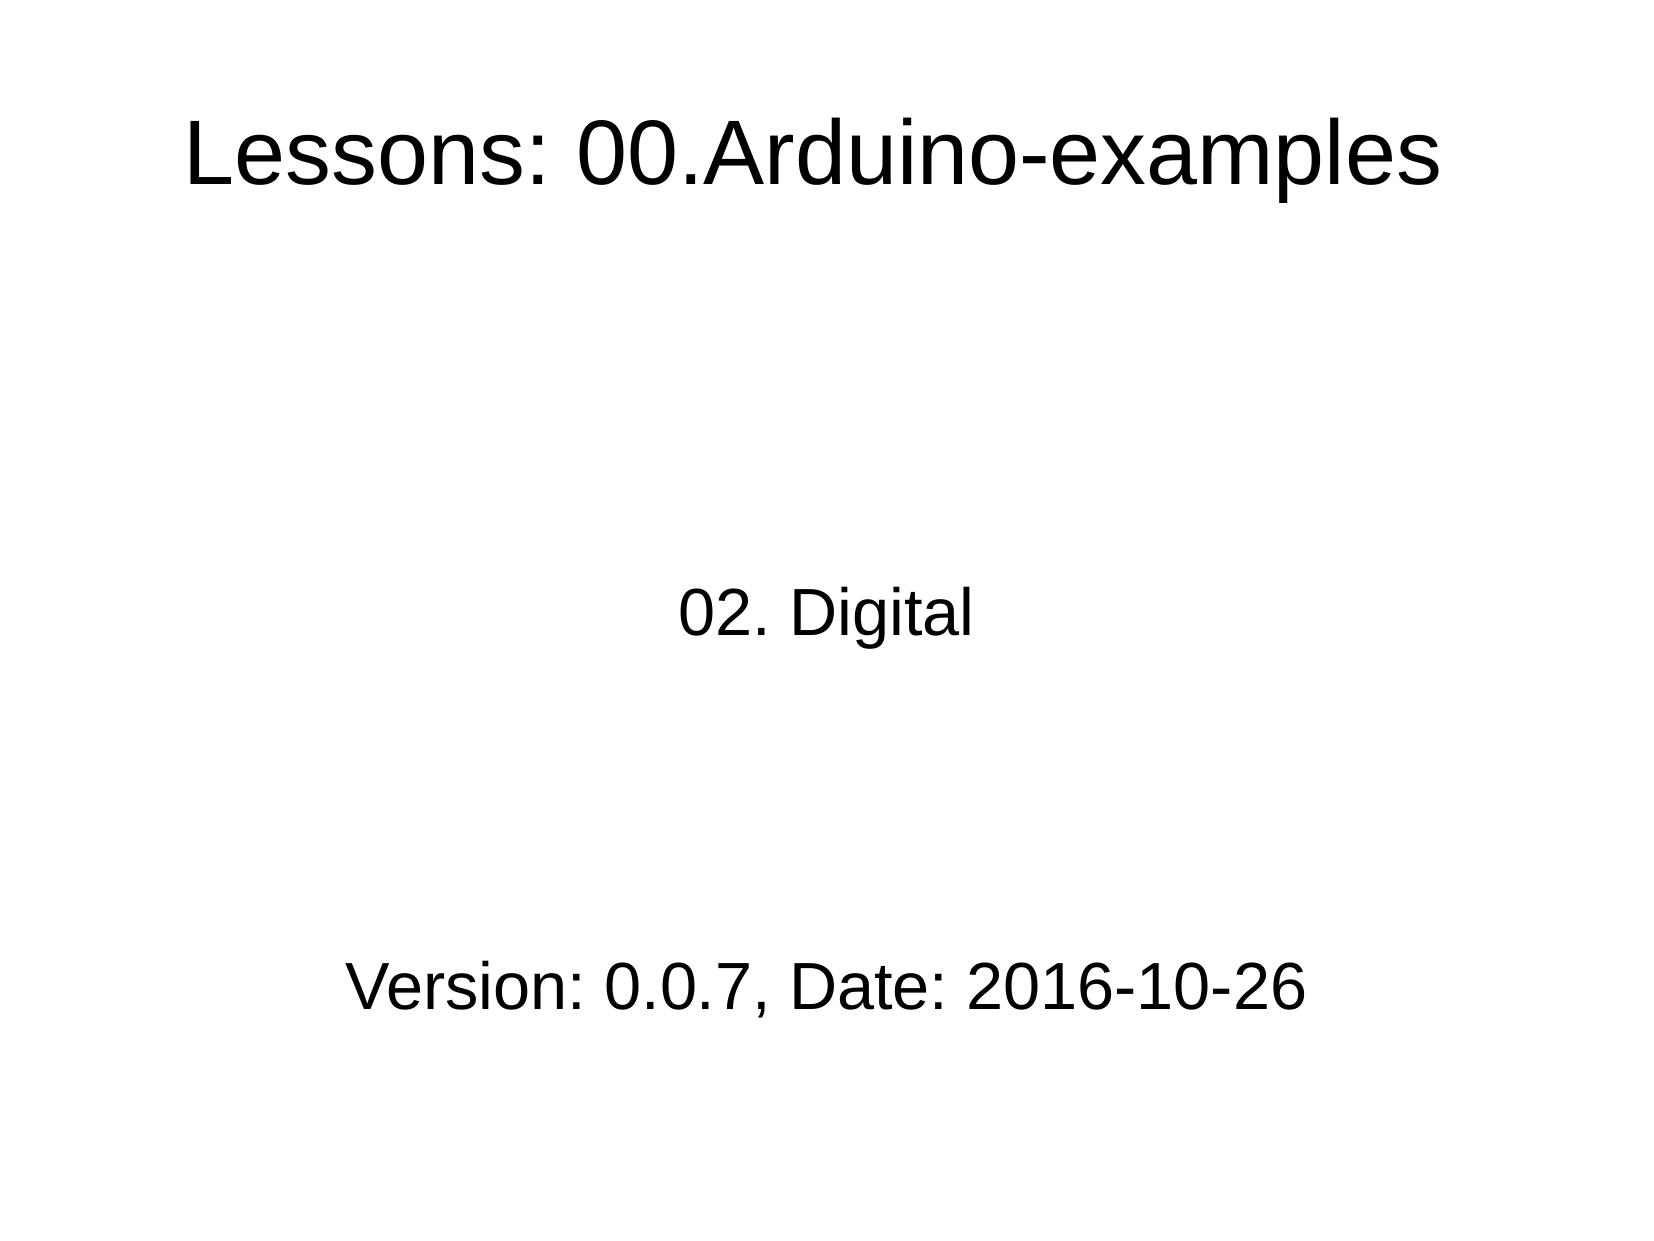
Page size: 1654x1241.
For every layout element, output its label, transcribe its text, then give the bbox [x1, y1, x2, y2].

subtitle 02. Digital Version: 0.0.7, Date: 2016-10-26 [82, 275, 1571, 1024]
title Lessons: 00.Arduino-examples [82, 49, 1571, 257]
